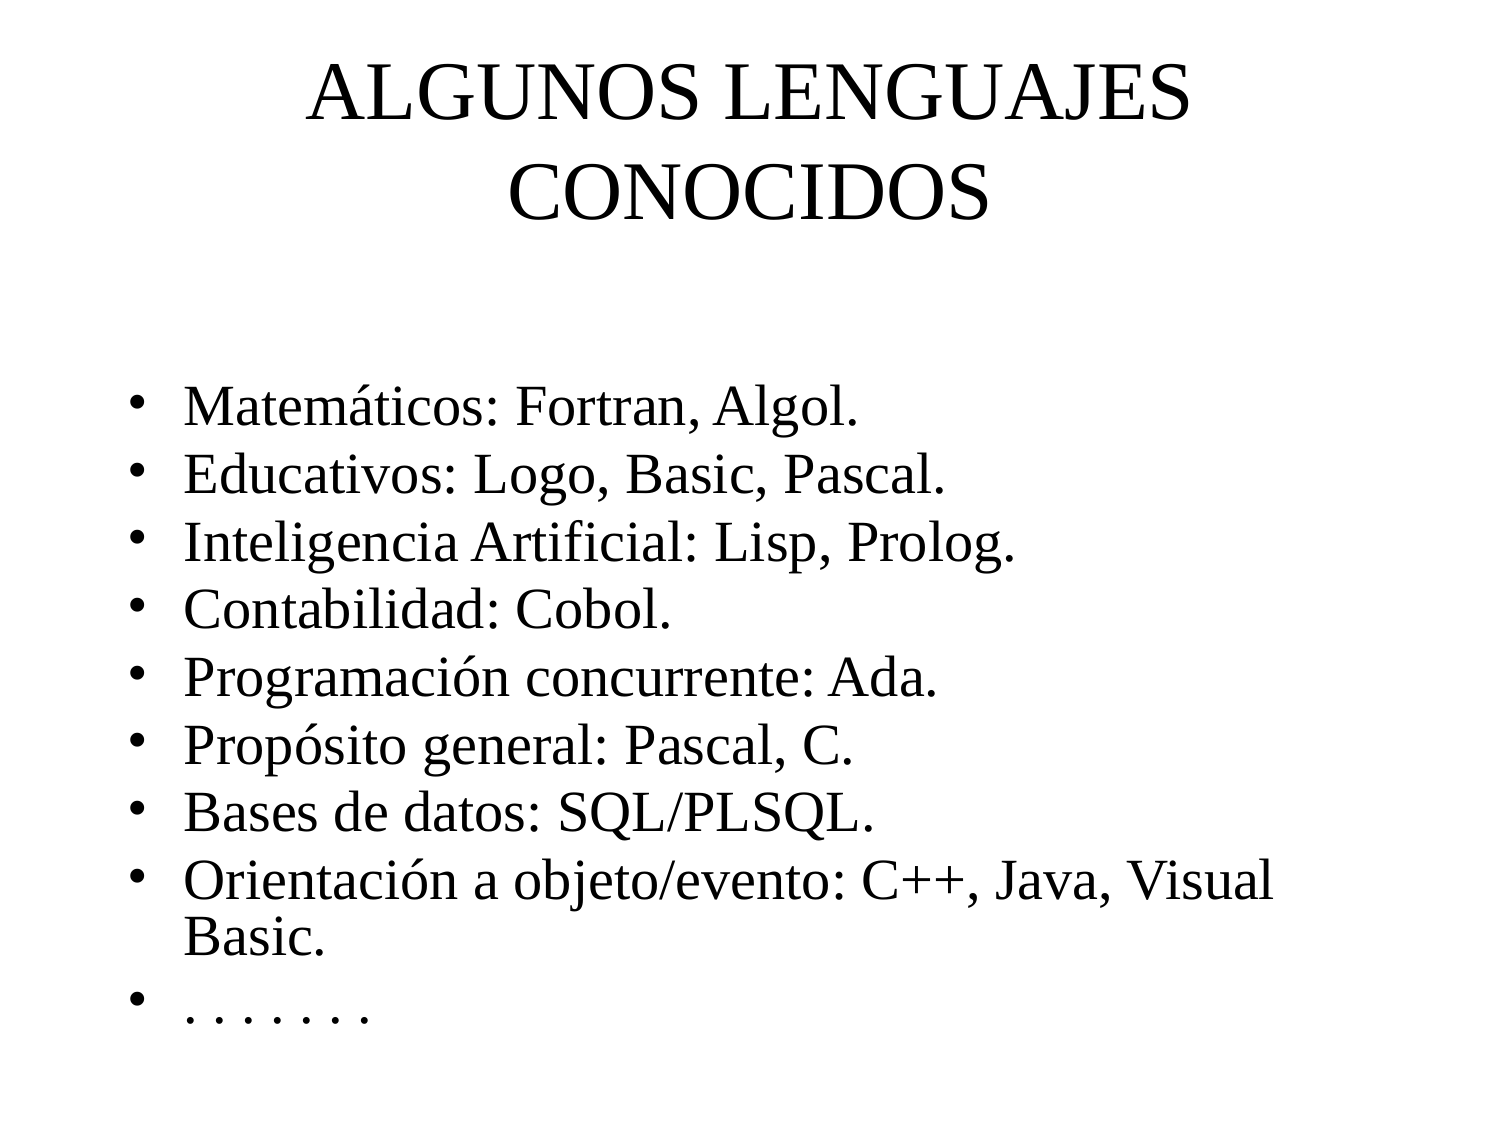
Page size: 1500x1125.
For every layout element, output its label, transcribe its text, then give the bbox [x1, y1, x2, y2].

list Matemáticos: Fortran, Algol. Educativos: Logo, Basic, Pascal. Inteligencia Artificial: Lisp, Prolog. Contabilidad: Cobol. Programación concurrente: Ada. Propósito general: Pascal, C. Bases de datos: SQL/PLSQL. Orientación a objeto/evento: C++, Java, Visual Basic. . . . . . . . [112, 373, 1388, 1071]
title ALGUNOS LENGUAJES CONOCIDOS [53, 42, 1447, 231]
